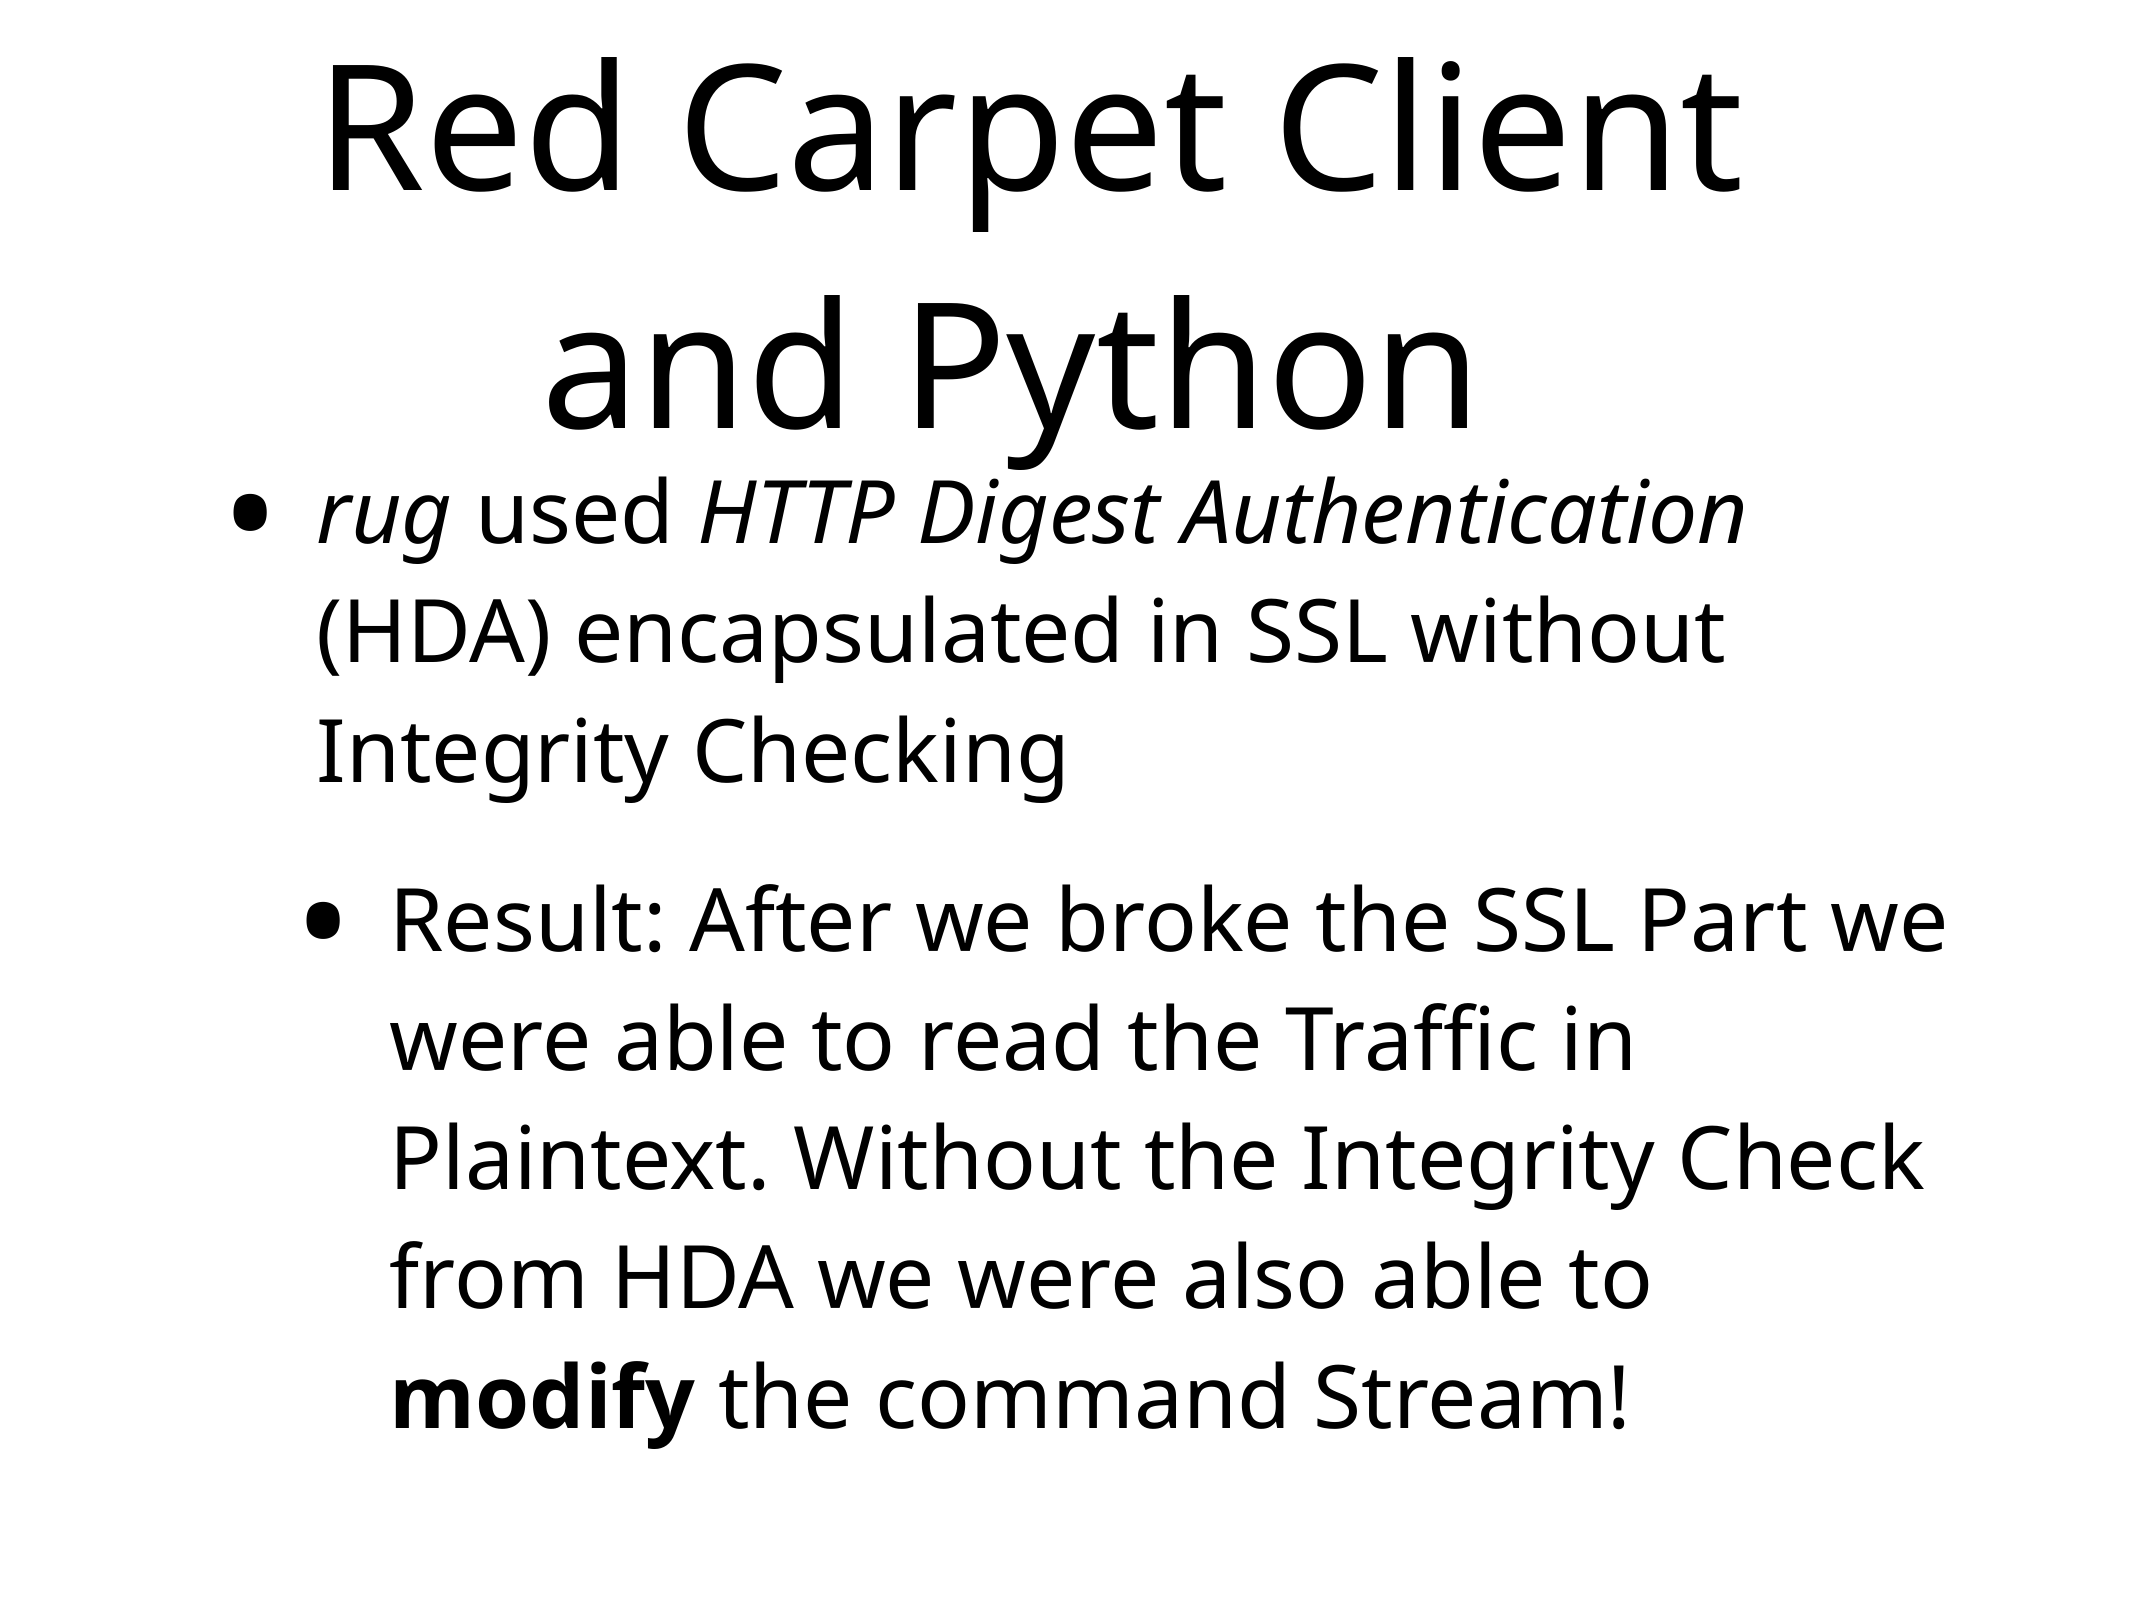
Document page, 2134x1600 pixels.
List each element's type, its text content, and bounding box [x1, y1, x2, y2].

title Red Carpet Client and Python [208, 31, 1925, 412]
list rug used HTTP Digest Authentication (HDA) encapsulated in SSL without Integrity Checking Result: After we broke the SSL Part we were able to read the Traffic in Plaintext. Without the Integrity Check from HDA we were also able to modify the command Stream! [162, 412, 1969, 1492]
